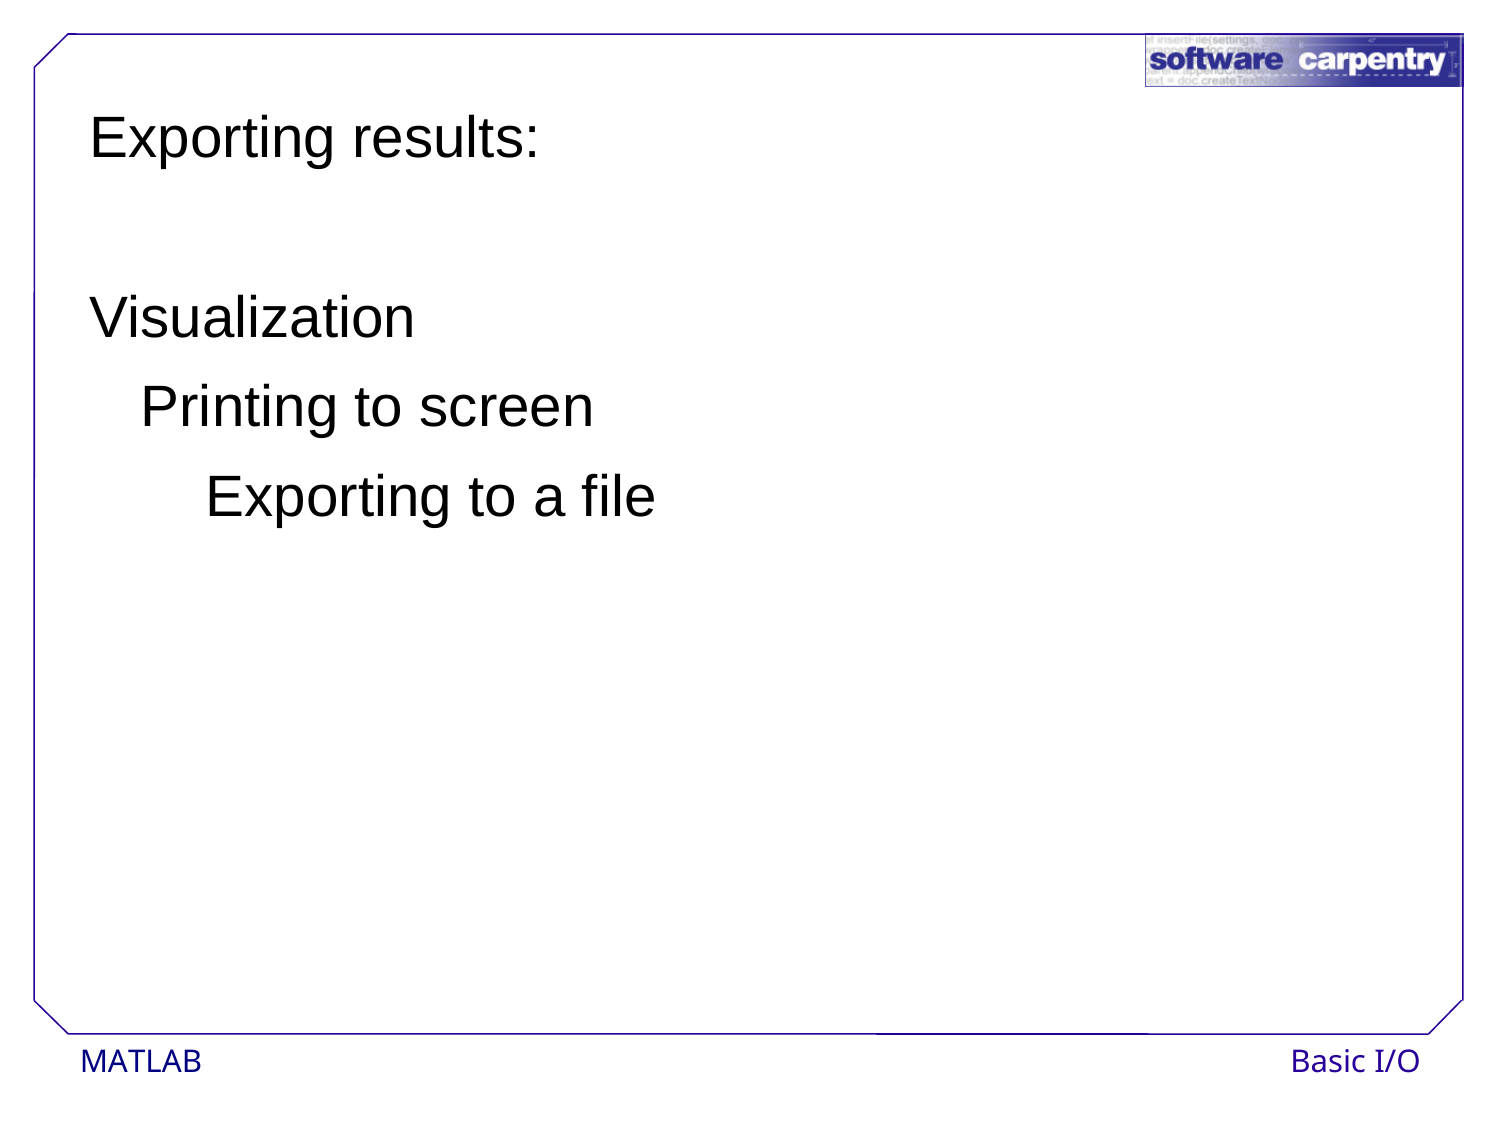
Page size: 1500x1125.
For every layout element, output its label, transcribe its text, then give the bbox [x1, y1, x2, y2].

list Exporting results: Visualization Printing to screen Exporting to a file [75, 99, 1363, 1013]
picture [1145, 33, 1464, 87]
